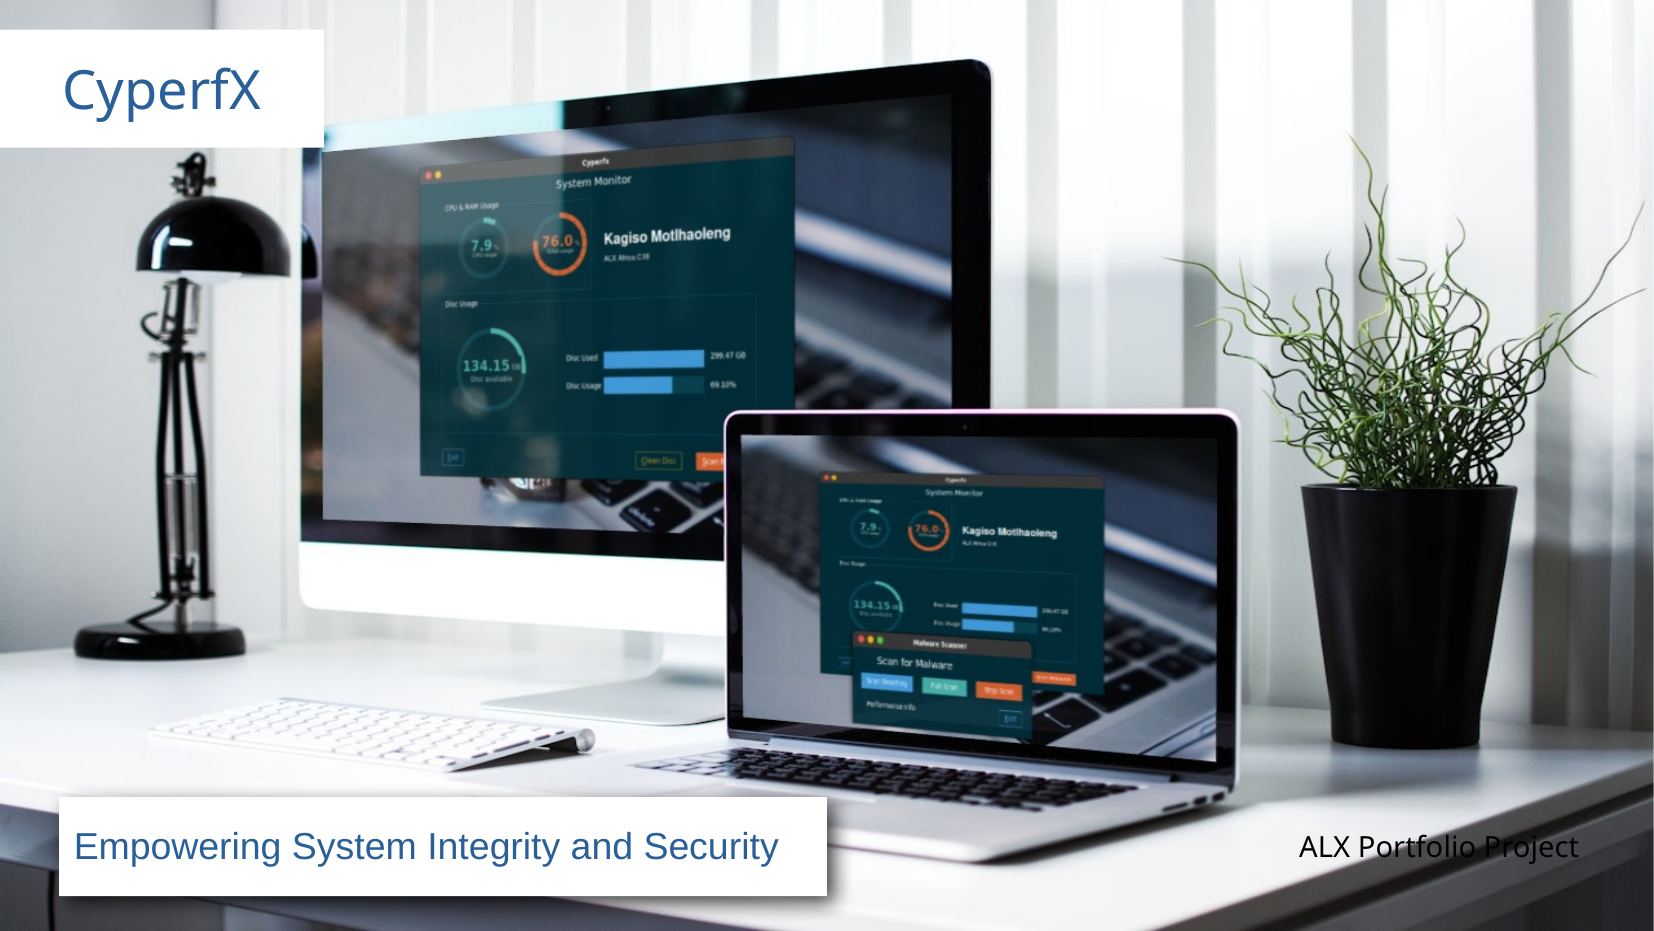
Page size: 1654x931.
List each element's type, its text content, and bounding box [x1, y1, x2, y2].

title CyperfX [0, 29, 325, 148]
text_box Empowering System Integrity and Security [59, 797, 827, 897]
text_box ALX Portfolio Project [1299, 806, 1625, 886]
picture [0, 0, 1654, 931]
